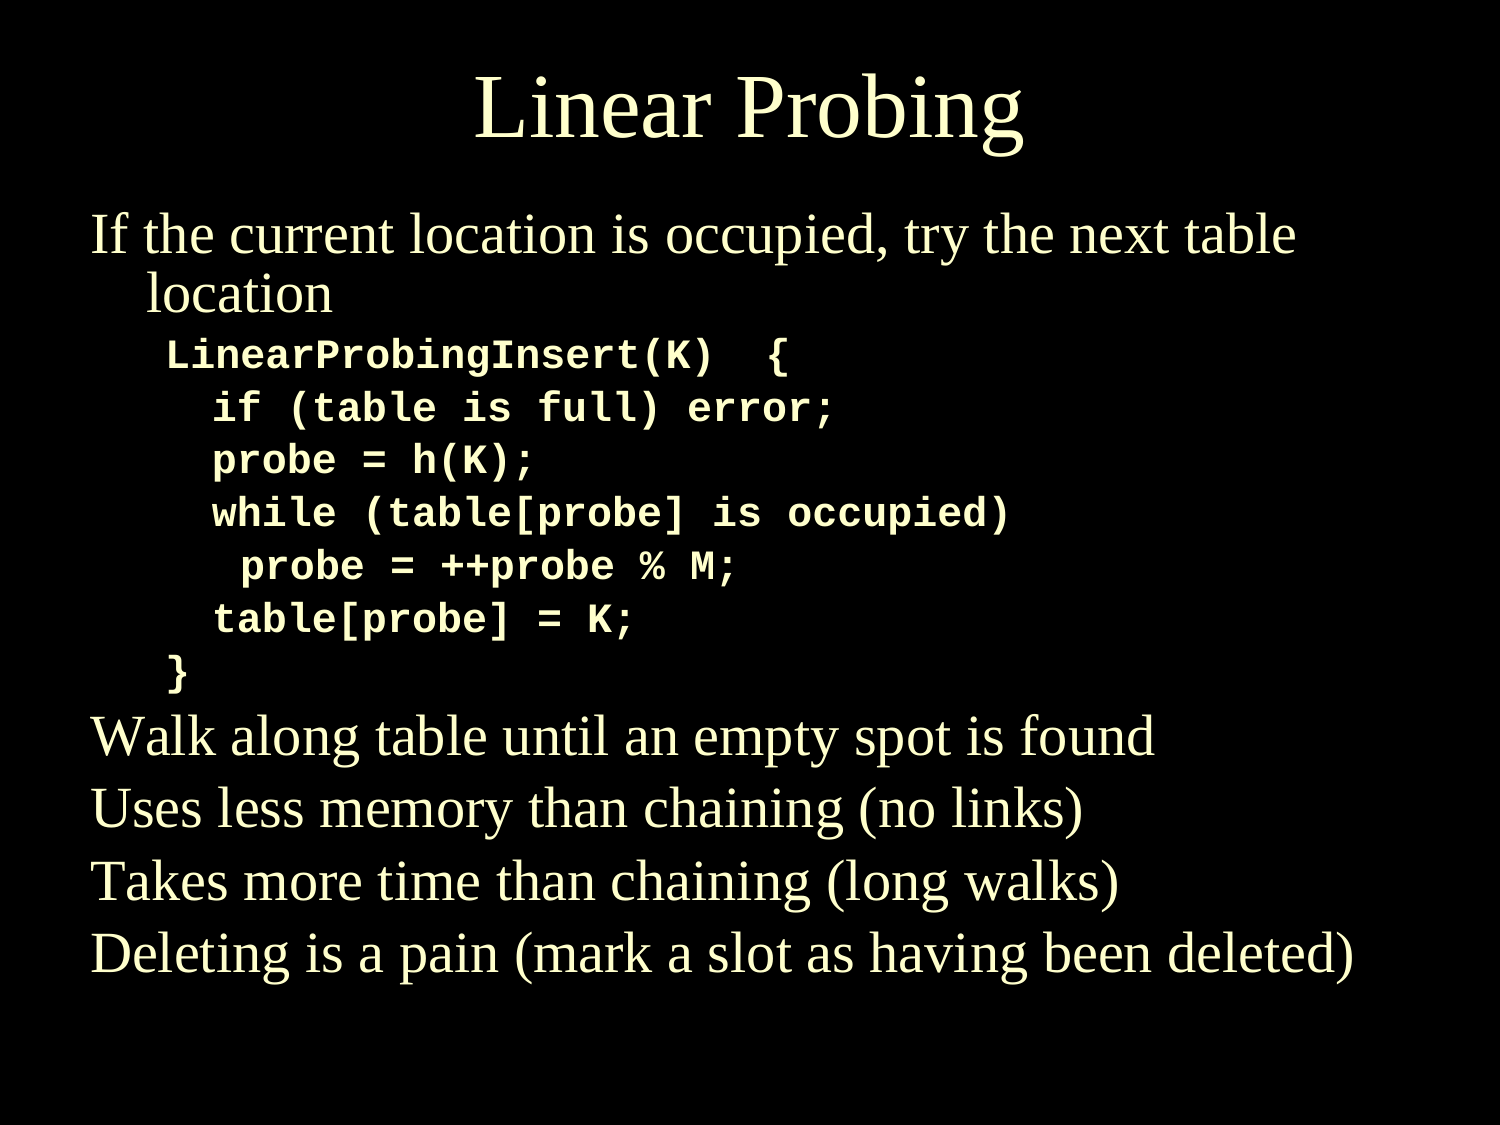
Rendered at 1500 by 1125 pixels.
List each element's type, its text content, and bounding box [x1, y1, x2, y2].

list If the current location is occupied, try the next table location LinearProbingInsert(K) { if (table is full) error; probe = h(K); while (table[probe] is occupied) probe = ++probe % M; table[probe] = K; } Walk along table until an empty spot is found Uses less memory than chaining (no links) Takes more time than chaining (long walks) Deleting is a pain (mark a slot as having been deleted) [75, 200, 1482, 1026]
title Linear Probing [21, 47, 1479, 165]
